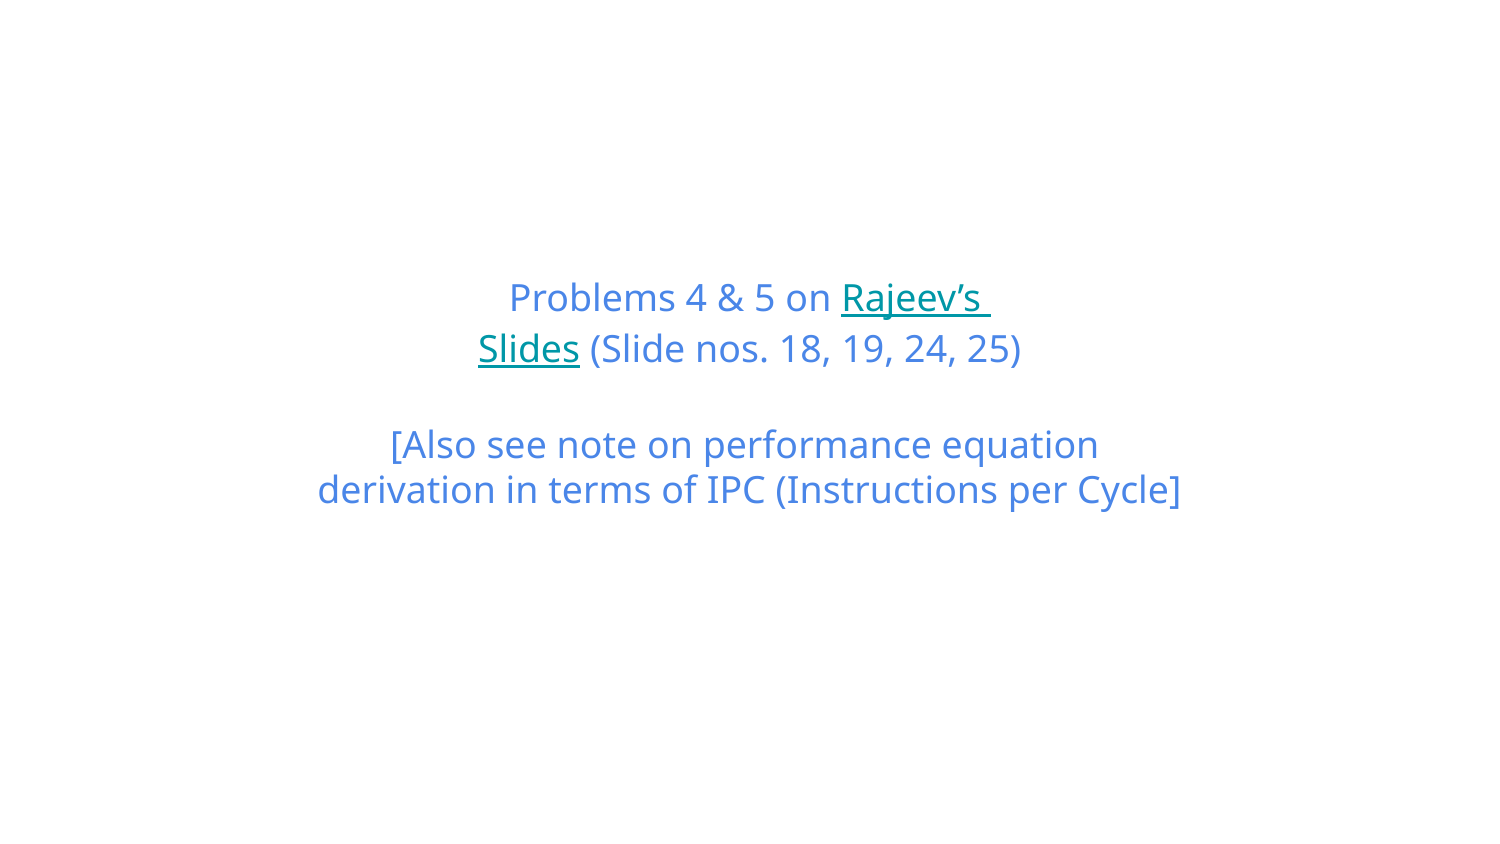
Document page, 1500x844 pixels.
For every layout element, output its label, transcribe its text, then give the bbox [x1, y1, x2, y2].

text_box Problems 4 & 5 on Rajeev’s Slides (Slide nos. 18, 19, 24, 25) [Also see note on performance equation derivation in terms of IPC (Instructions per Cycle] [151, 258, 1349, 474]
